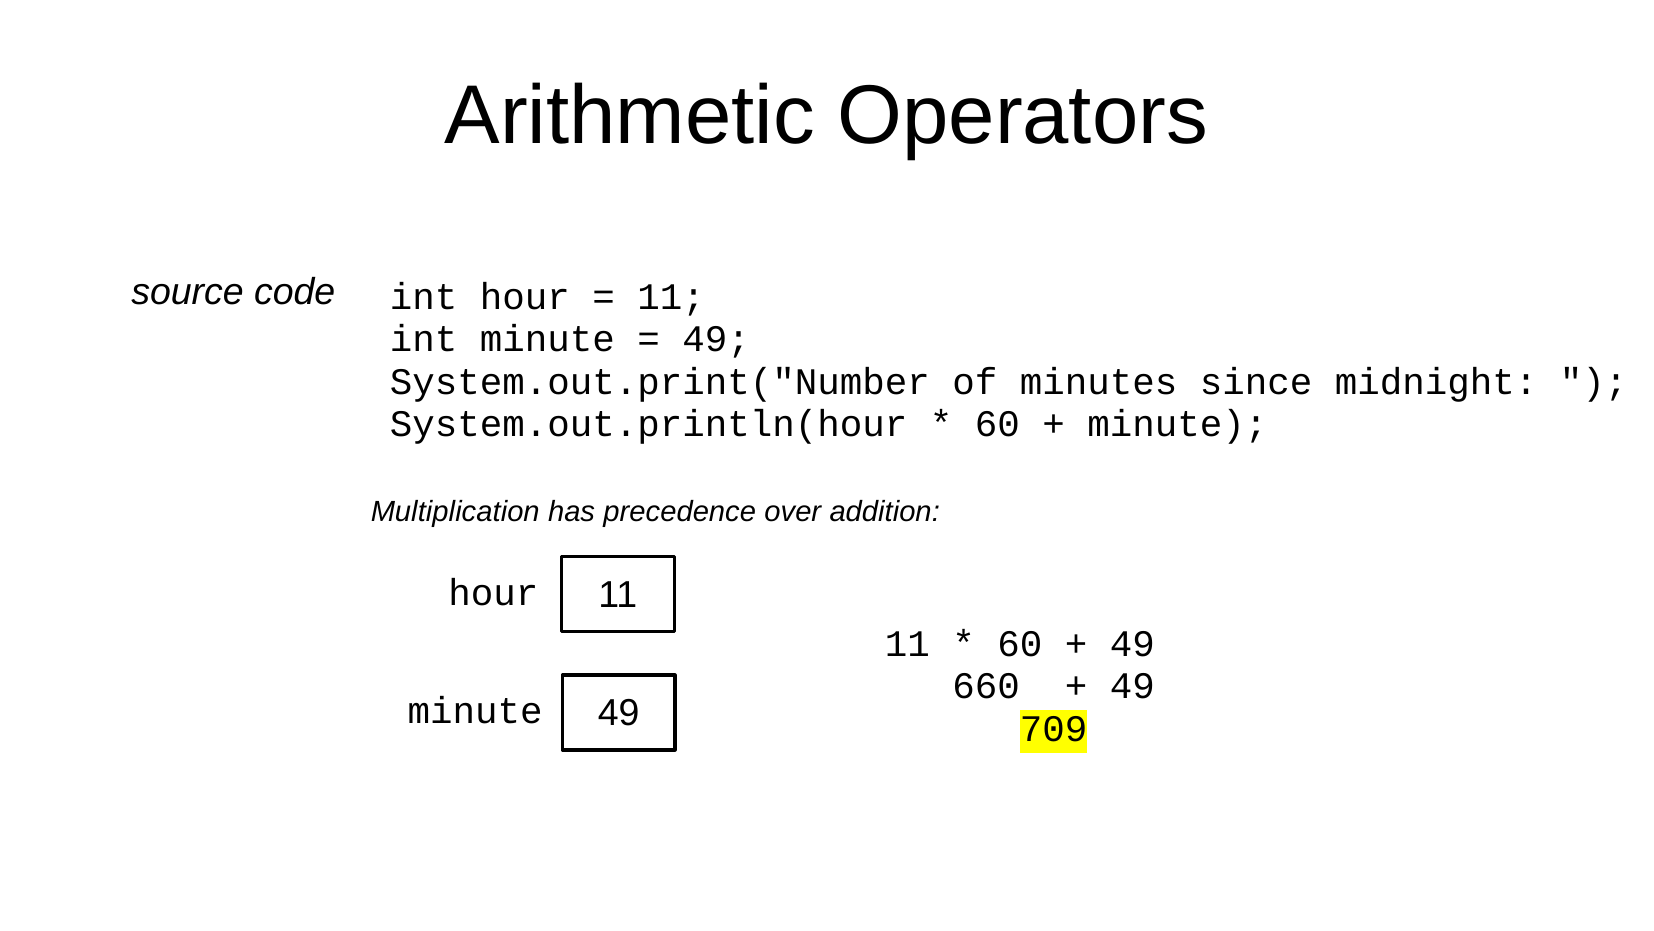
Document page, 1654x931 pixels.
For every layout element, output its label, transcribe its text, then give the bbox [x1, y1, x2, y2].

text_box 49 [562, 675, 675, 751]
text_box int hour = 11; int minute = 49; System.out.print("Number of minutes since midnight: "); System.out.println(hour * 60 + minute); [375, 270, 1643, 499]
title Arithmetic Operators [82, 37, 1571, 193]
text_box source code [116, 263, 351, 320]
text_box hour [433, 566, 554, 625]
text_box minute [393, 684, 558, 743]
text_box 11 [561, 556, 675, 632]
text_box Multiplication has precedence over addition: [356, 487, 956, 536]
text_box 11 * 60 + 49 660 + 49 709 [825, 617, 1260, 760]
